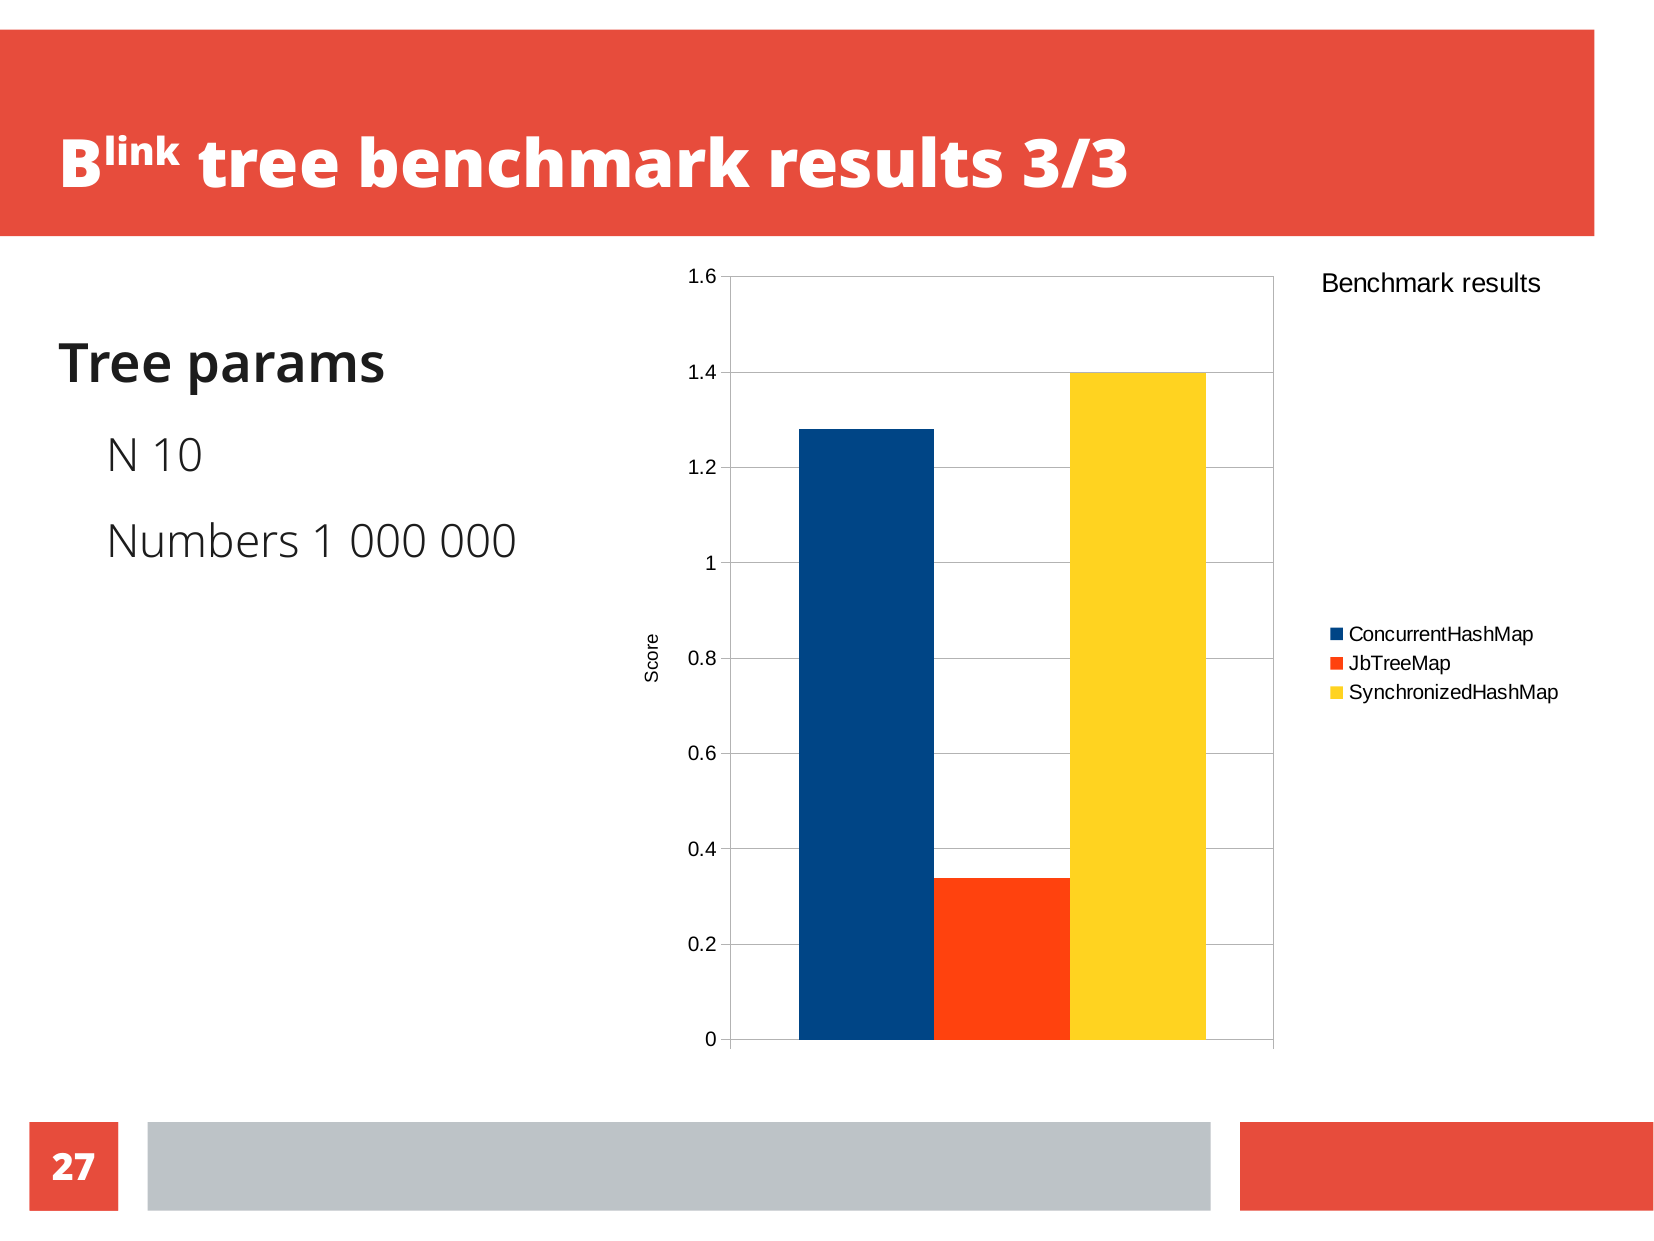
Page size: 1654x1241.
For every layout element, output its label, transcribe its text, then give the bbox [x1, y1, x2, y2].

title Blink tree benchmark results 3/3 [59, 59, 1595, 207]
chart [599, 259, 1578, 1067]
list Tree params N 10 Numbers 1 000 000 [59, 324, 1565, 1093]
